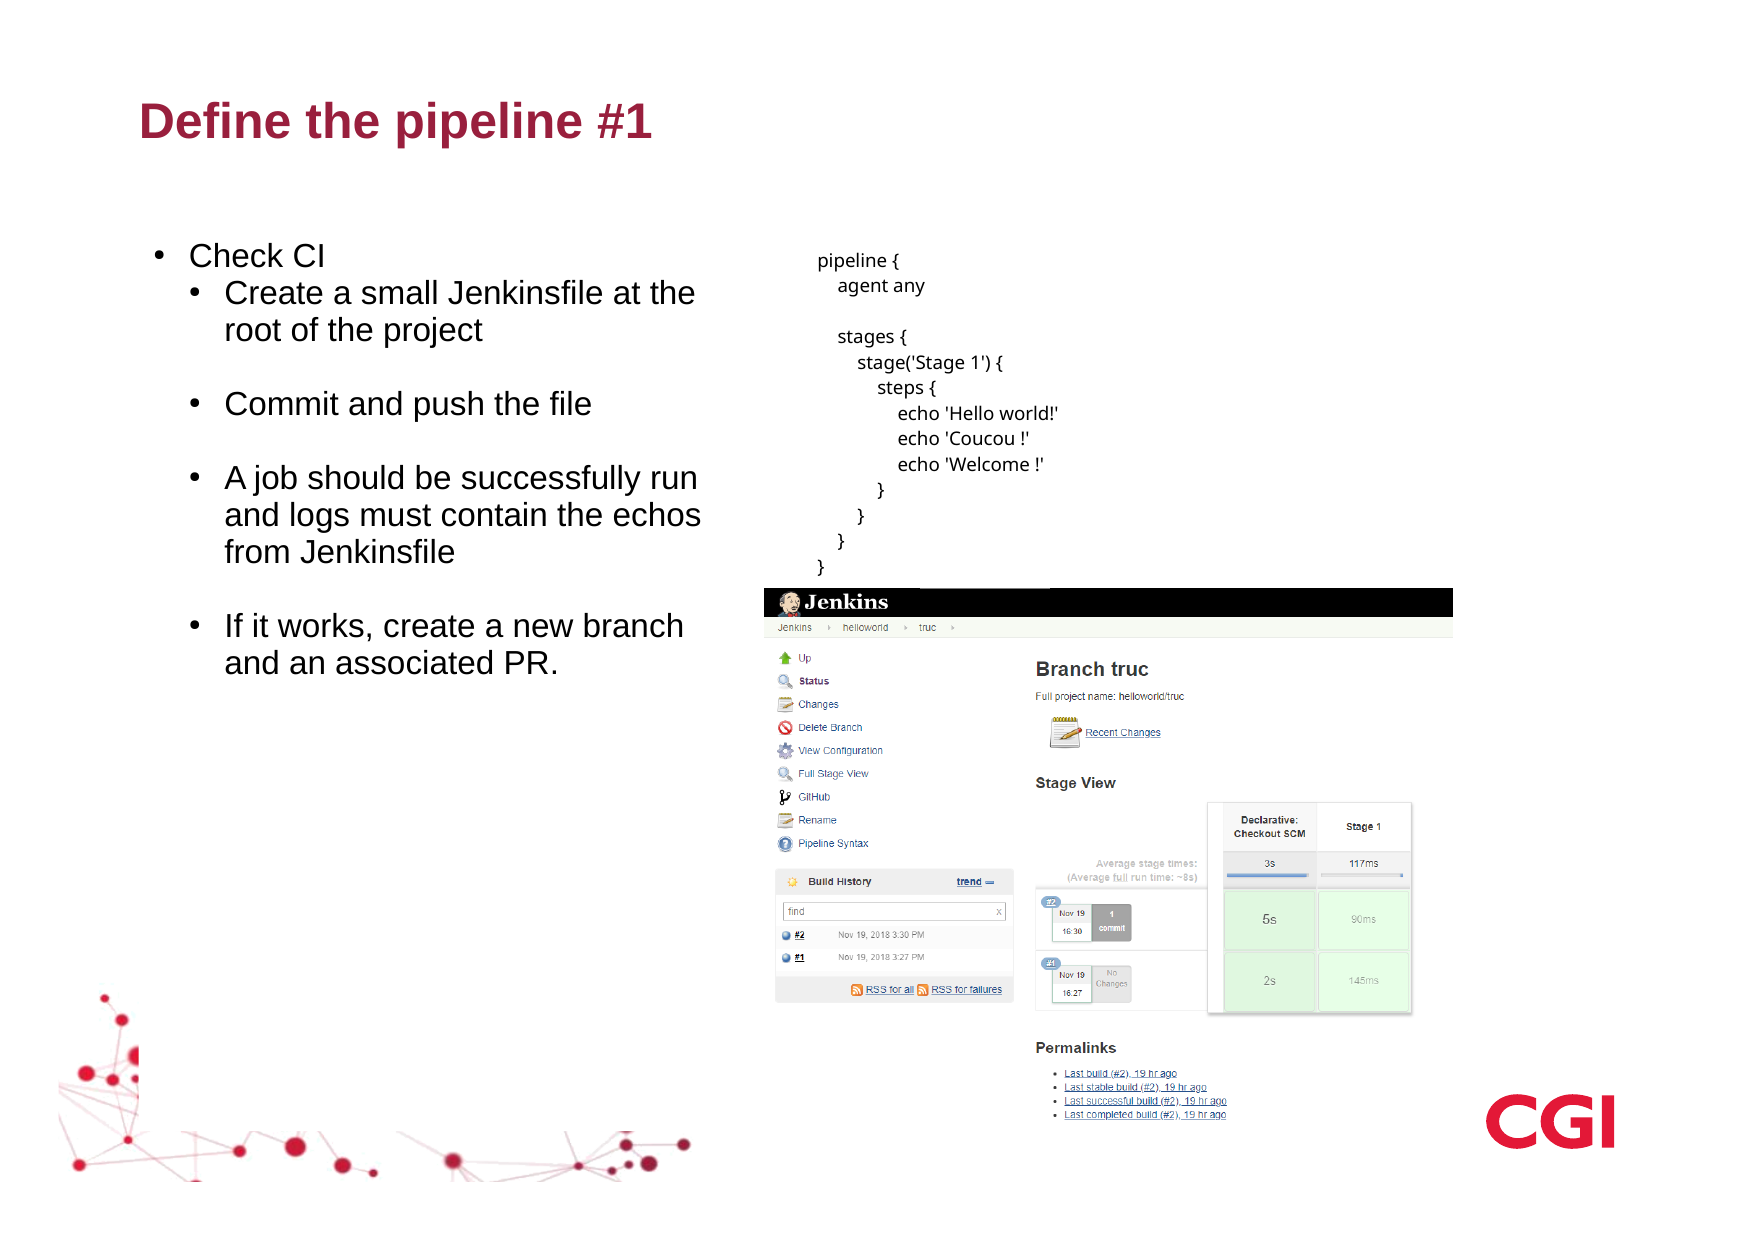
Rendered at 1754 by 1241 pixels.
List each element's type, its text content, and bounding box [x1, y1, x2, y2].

text_box pipeline { agent any stages { stage('Stage 1') { steps { echo 'Hello world!' echo 'Coucou !' echo 'Welcome !' } } } } [802, 239, 1323, 531]
text_box Define the pipeline #1 [138, 88, 1638, 240]
text_box Check CI Create a small Jenkinsfile at the root of the project Commit and push the file A job should be successfully run and logs must contain the echos from Jenkinsfile If it works, create a new branch and an associated PR. [138, 229, 744, 1132]
picture [58, 965, 738, 1182]
picture [764, 588, 1453, 1146]
